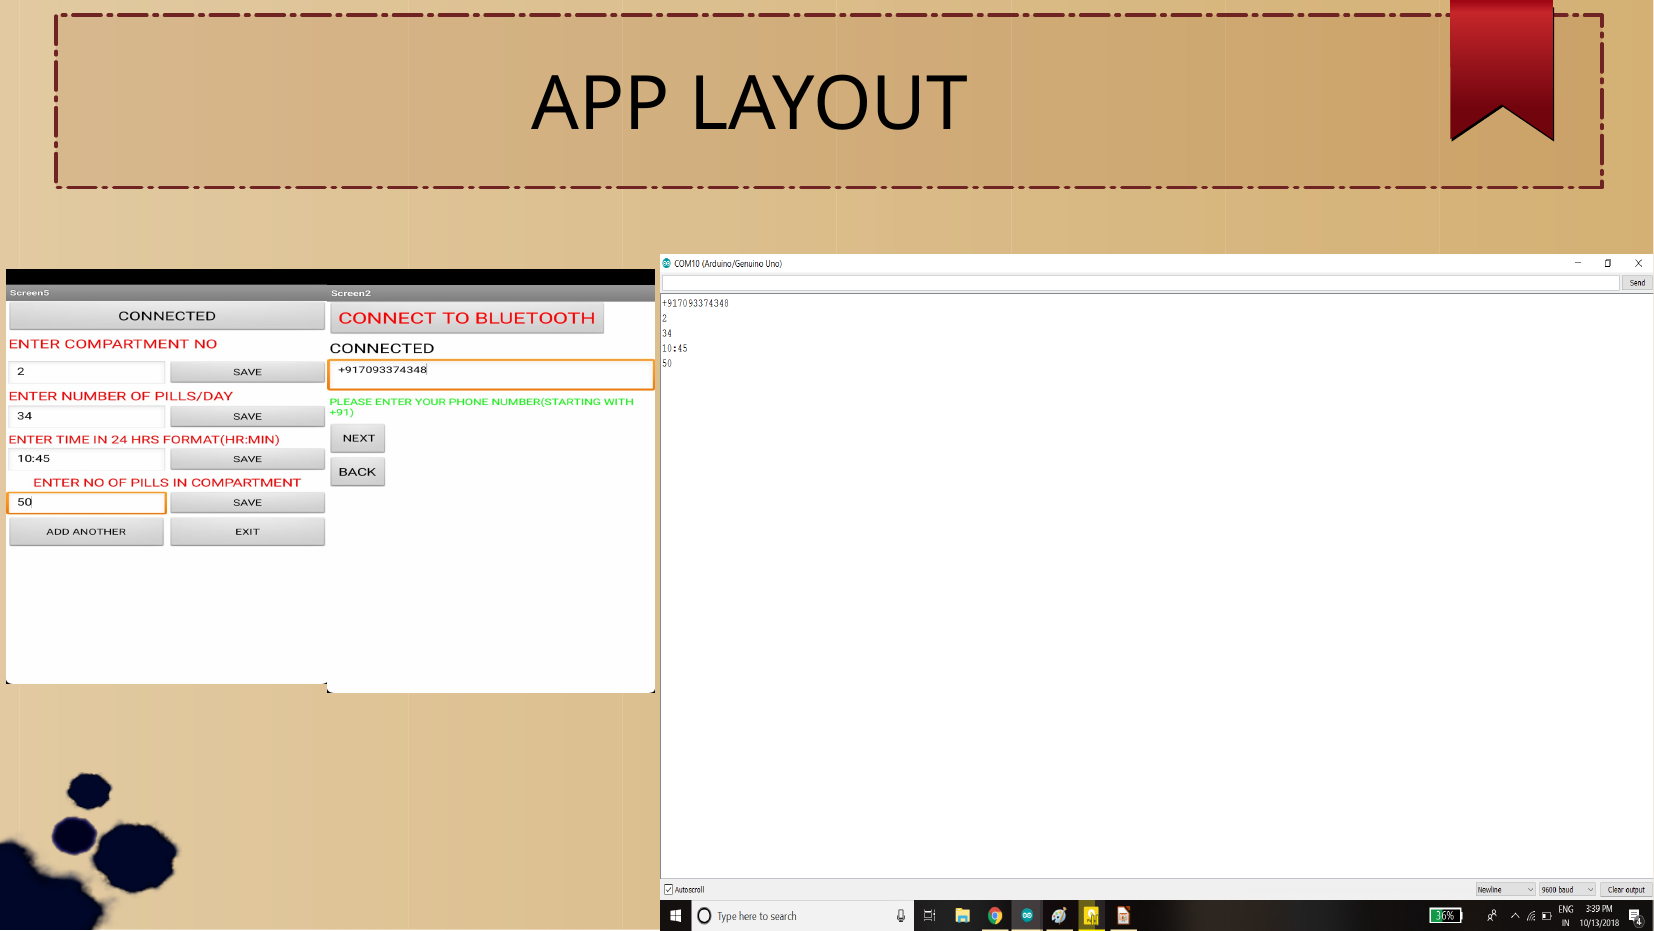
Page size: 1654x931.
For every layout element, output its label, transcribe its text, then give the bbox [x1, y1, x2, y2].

picture [660, 254, 1654, 931]
picture [6, 269, 655, 693]
title APP LAYOUT [59, 11, 1441, 189]
